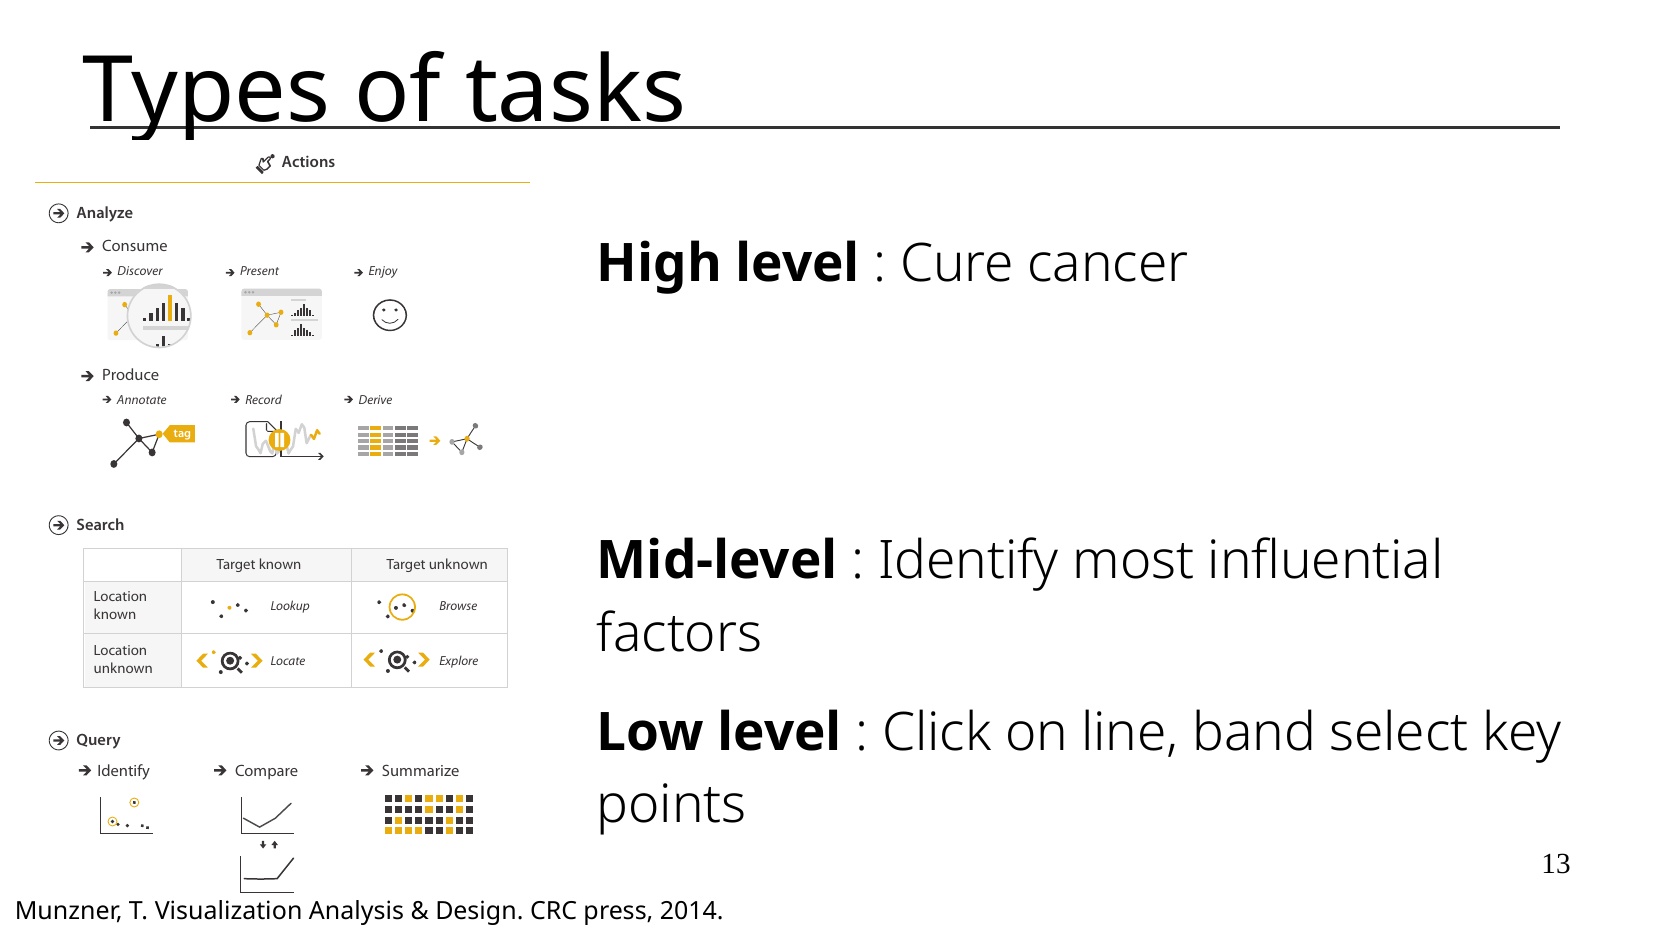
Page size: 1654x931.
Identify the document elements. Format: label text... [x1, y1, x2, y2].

list High level : Cure cancer Mid-level : Identify most influential factors Low level : Click on line, band select key points [596, 225, 1621, 841]
picture [19, 139, 556, 885]
title Types of tasks [82, 32, 1571, 140]
text_box Munzner, T. Visualization Analysis & Design. CRC press, 2014. [0, 885, 796, 931]
